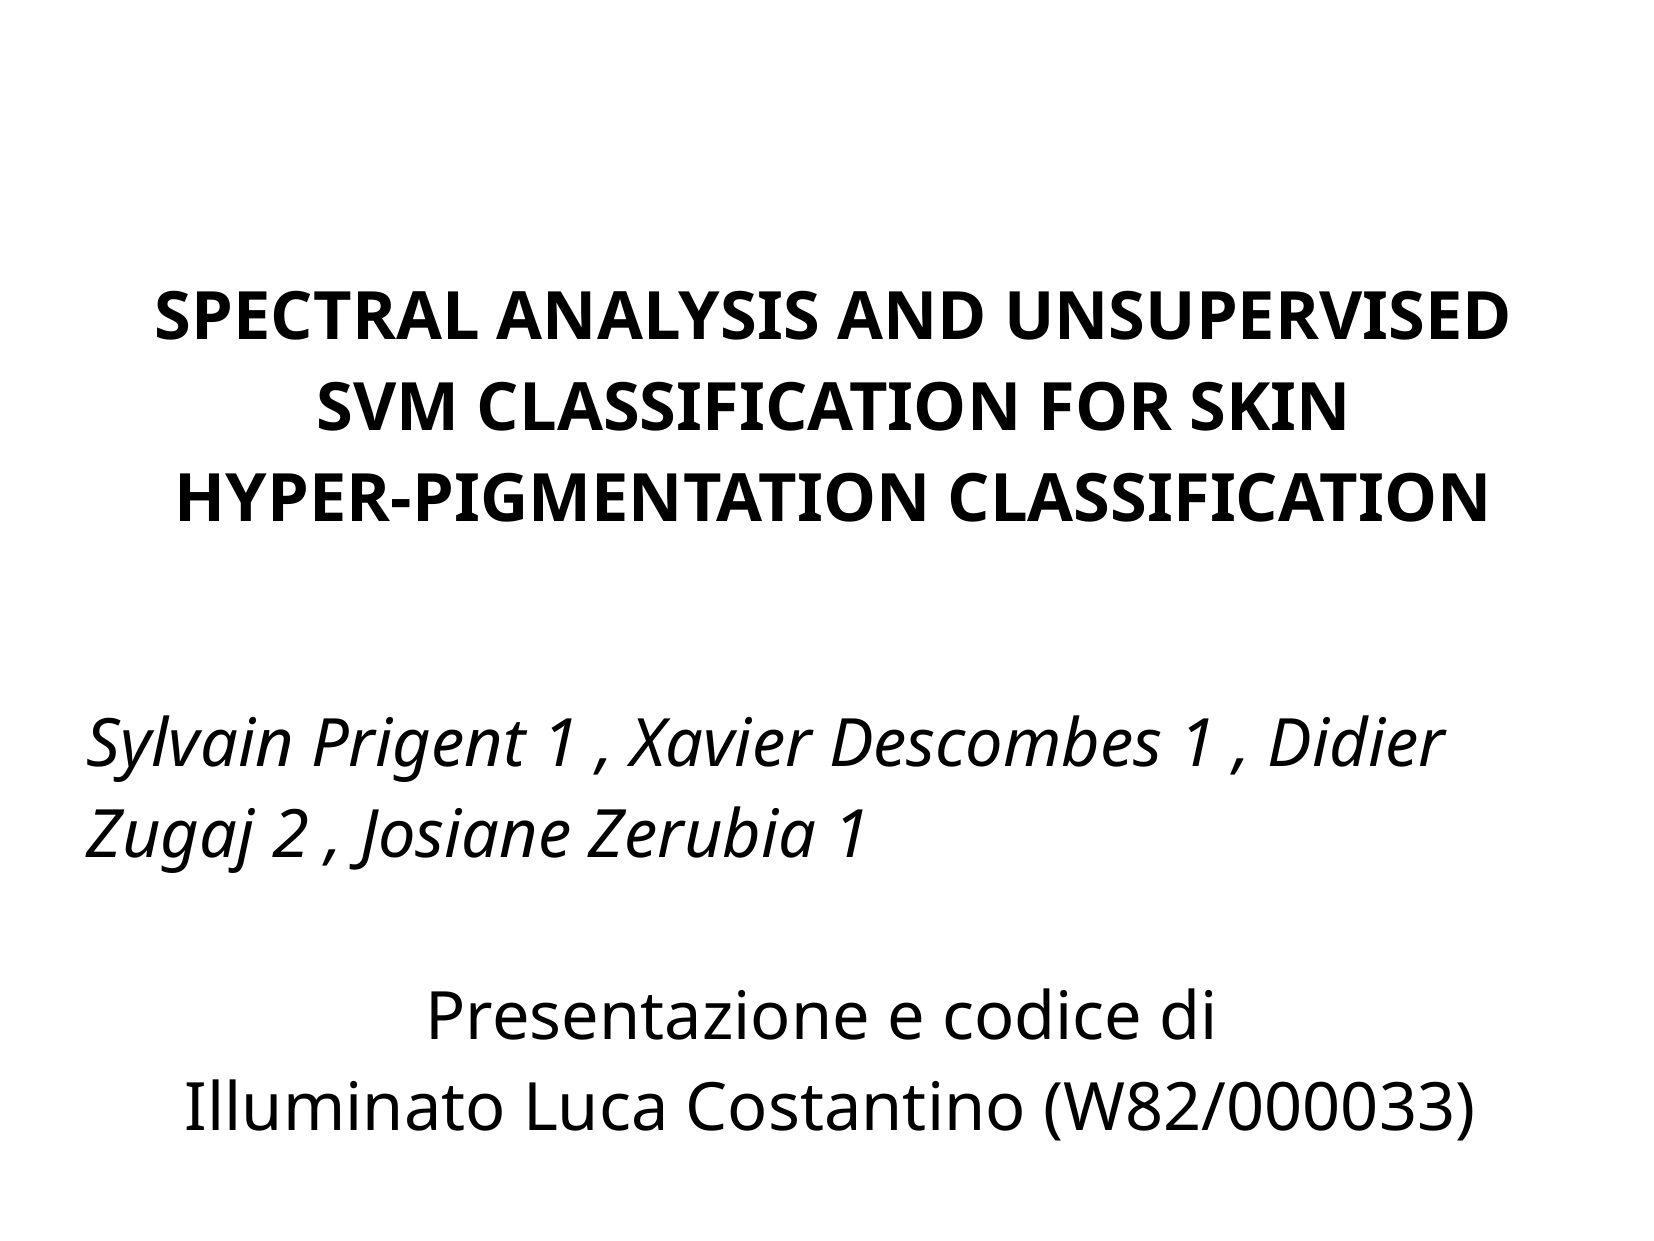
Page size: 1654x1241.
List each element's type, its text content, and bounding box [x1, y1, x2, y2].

subtitle SPECTRAL ANALYSIS AND UNSUPERVISED SVM CLASSIFICATION FOR SKIN HYPER-PIGMENTATION CLASSIFICATION [90, 90, 1579, 720]
text_box Sylvain Prigent 1 , Xavier Descombes 1 , Didier Zugaj 2 , Josiane Zerubia 1 Presentazione e codice di Illuminato Luca Costantino (W82/000033) [86, 660, 1576, 1186]
